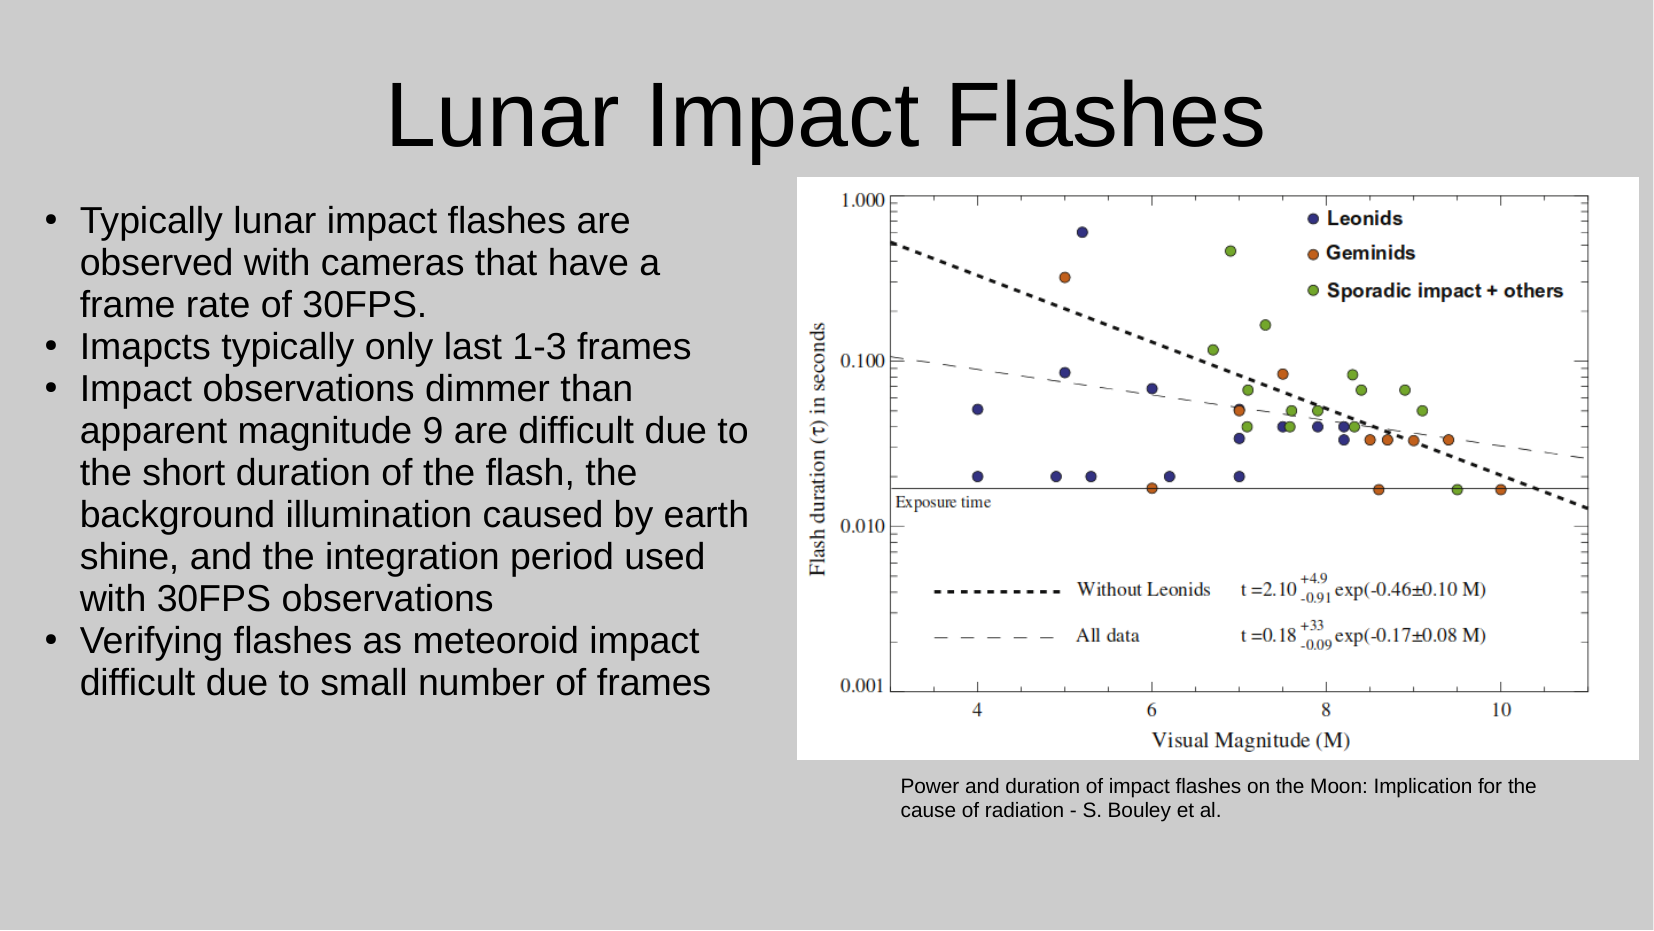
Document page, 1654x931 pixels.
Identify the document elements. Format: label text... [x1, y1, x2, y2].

title Lunar Impact Flashes [82, 37, 1571, 193]
text_box Power and duration of impact flashes on the Moon: Implication for the cause of radiation - S. Bouley et al. [885, 767, 1595, 830]
text_box Typically lunar impact flashes are observed with cameras that have a frame rate of 30FPS. Imapcts typically only last 1-3 frames Impact observations dimmer than apparent magnitude 9 are difficult due to the short duration of the flash, the background illumination caused by earth shine, and the integration period used with 30FPS observations Verifying flashes as meteoroid impact difficult due to small number of frames [29, 192, 768, 886]
picture [797, 177, 1639, 760]
